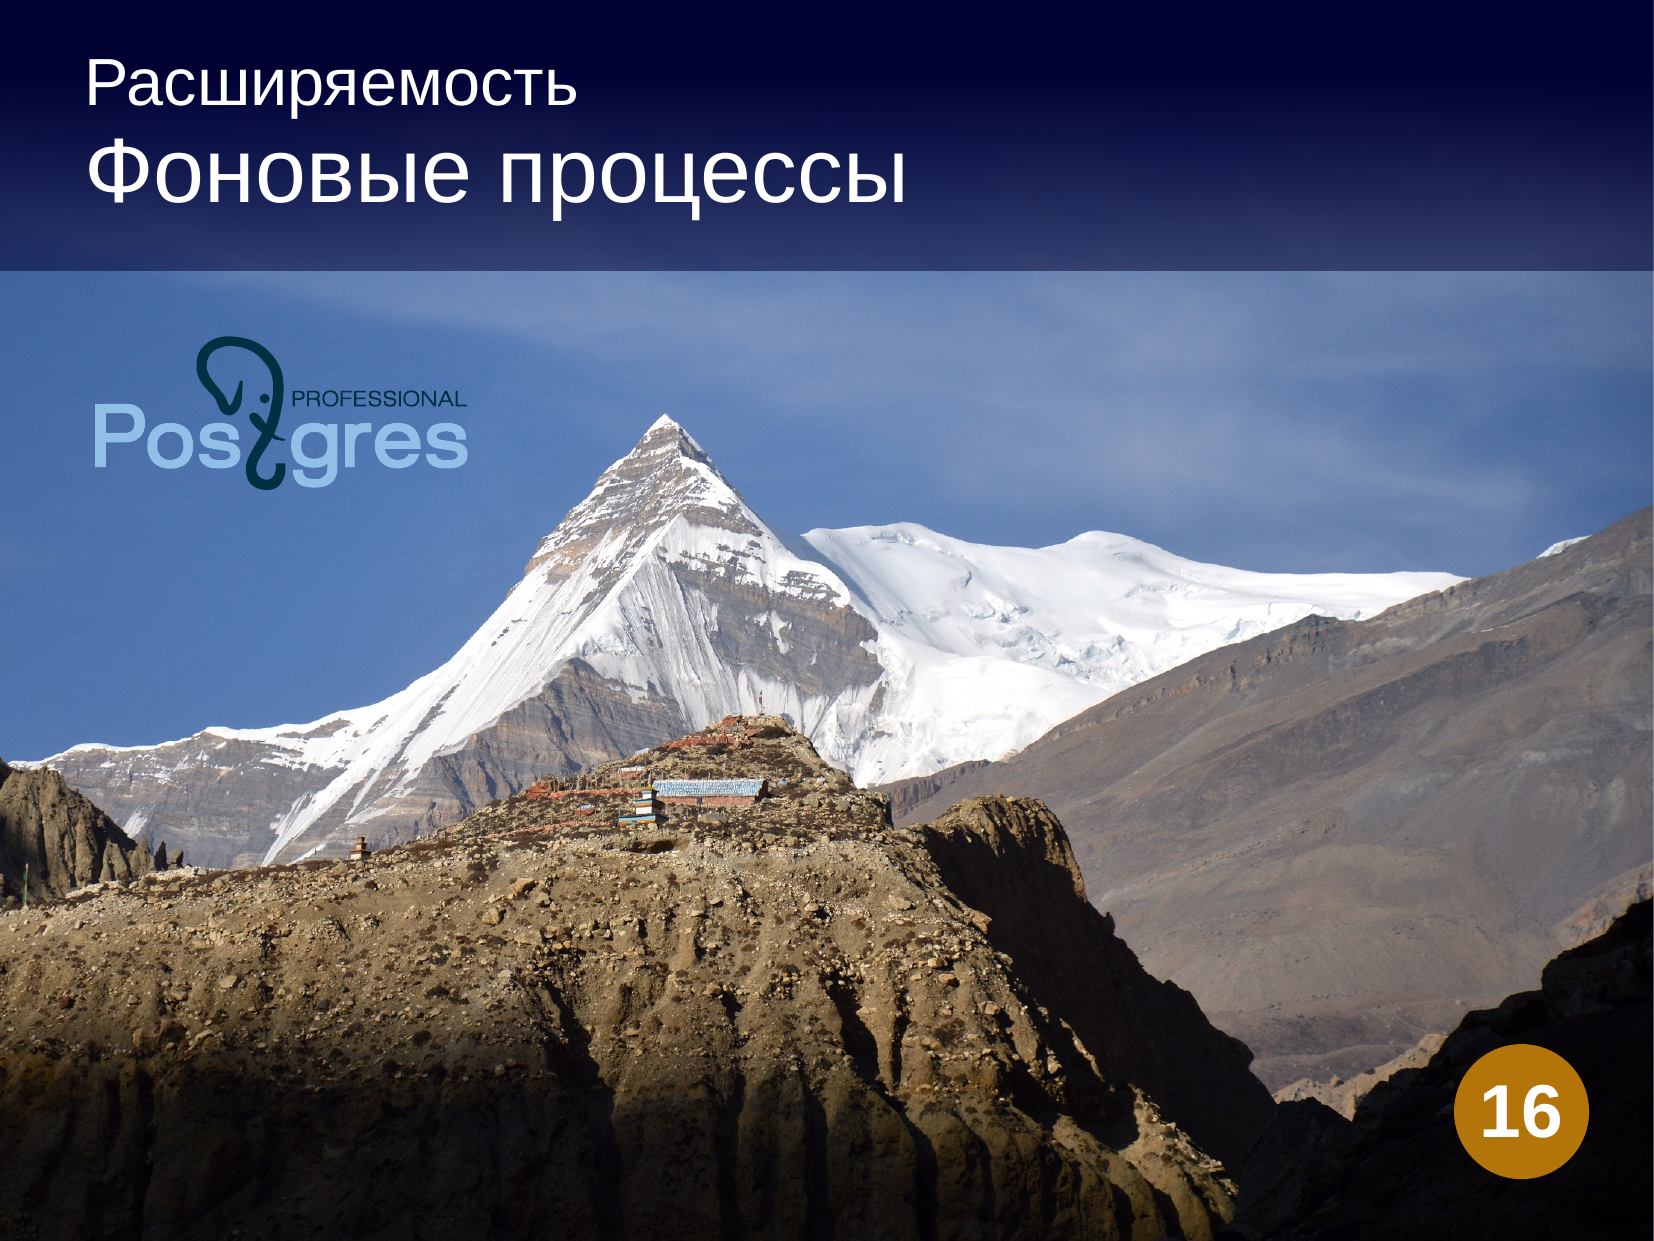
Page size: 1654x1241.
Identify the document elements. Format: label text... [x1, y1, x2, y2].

text_box 16 [1454, 1044, 1590, 1180]
title Расширяемость Фоновые процессы [84, 44, 1636, 251]
picture [0, 271, 1654, 1241]
